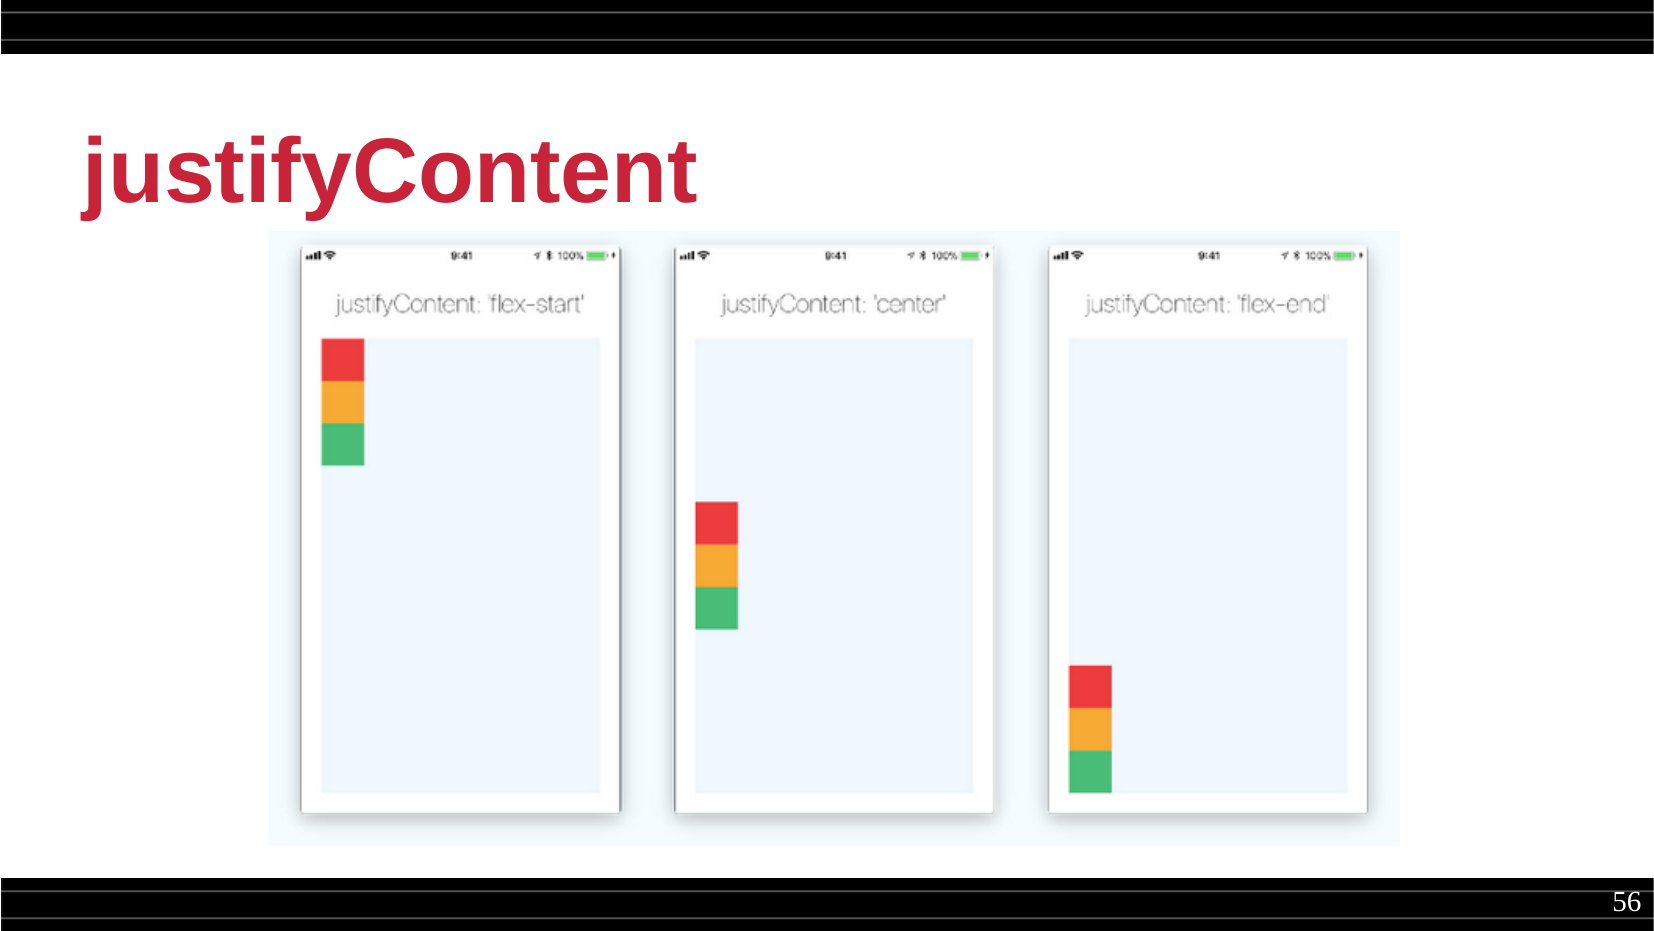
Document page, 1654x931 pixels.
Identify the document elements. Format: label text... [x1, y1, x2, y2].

picture [269, 231, 1400, 846]
title justifyContent [82, 92, 1571, 249]
picture [1, 0, 1654, 54]
picture [1, 878, 1654, 931]
